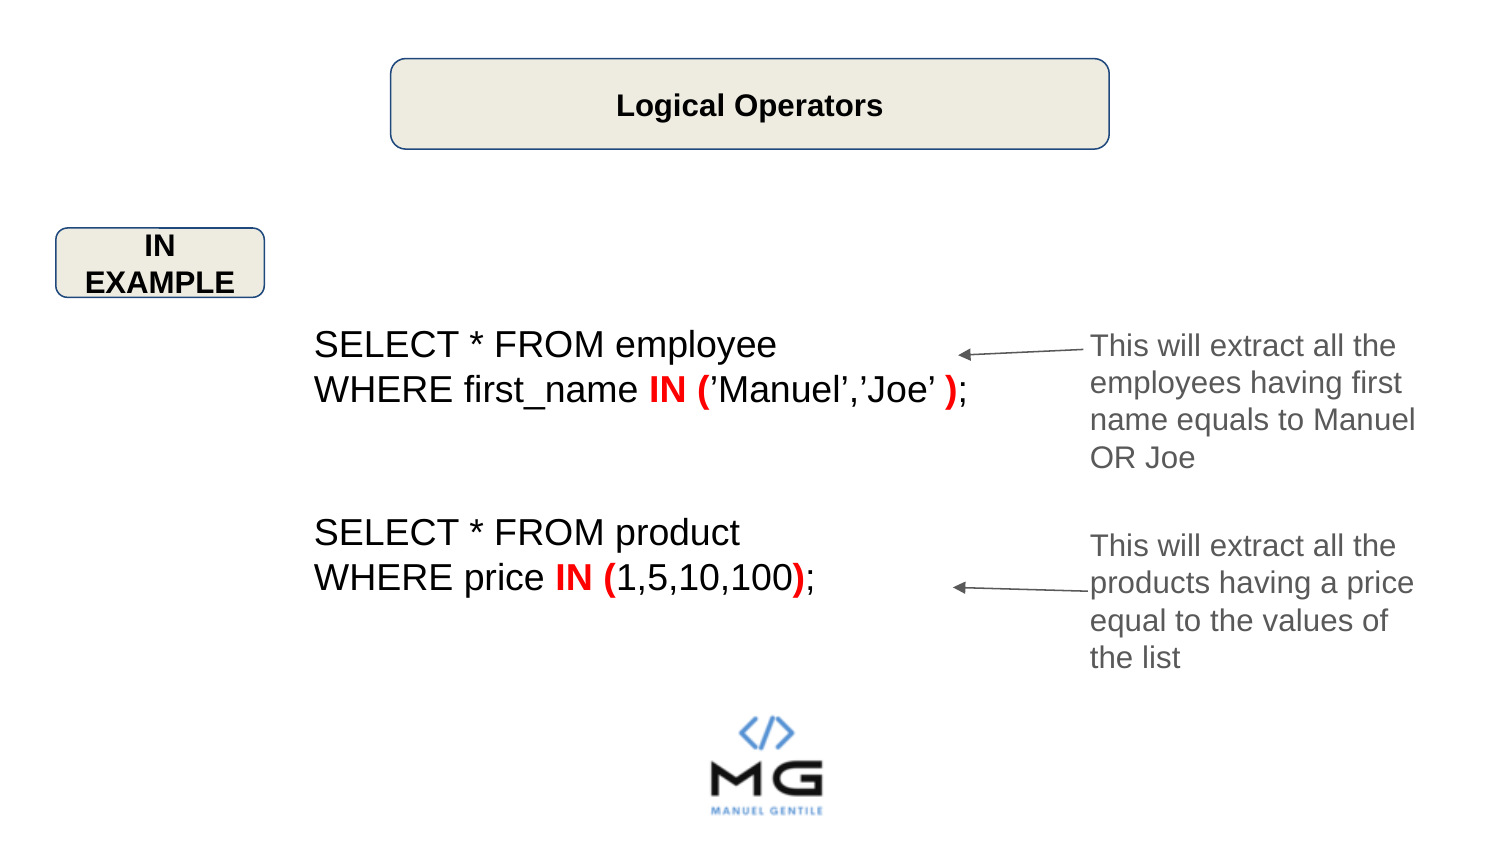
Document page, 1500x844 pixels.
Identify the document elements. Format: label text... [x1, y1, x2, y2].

text_box SELECT * FROM product WHERE price IN (1,5,10,100); [298, 492, 1066, 562]
text_box This will extract all the products having a price equal to the values of the list [1074, 509, 1447, 675]
text_box Logical Operators [390, 58, 1110, 150]
text_box SELECT * FROM employee WHERE first_name IN (’Manuel’,’Joe’ ); [298, 305, 1066, 375]
text_box IN EXAMPLE [55, 227, 265, 298]
text_box This will extract all the employees having first name equals to Manuel OR Joe [1074, 309, 1447, 475]
picture [688, 687, 846, 844]
